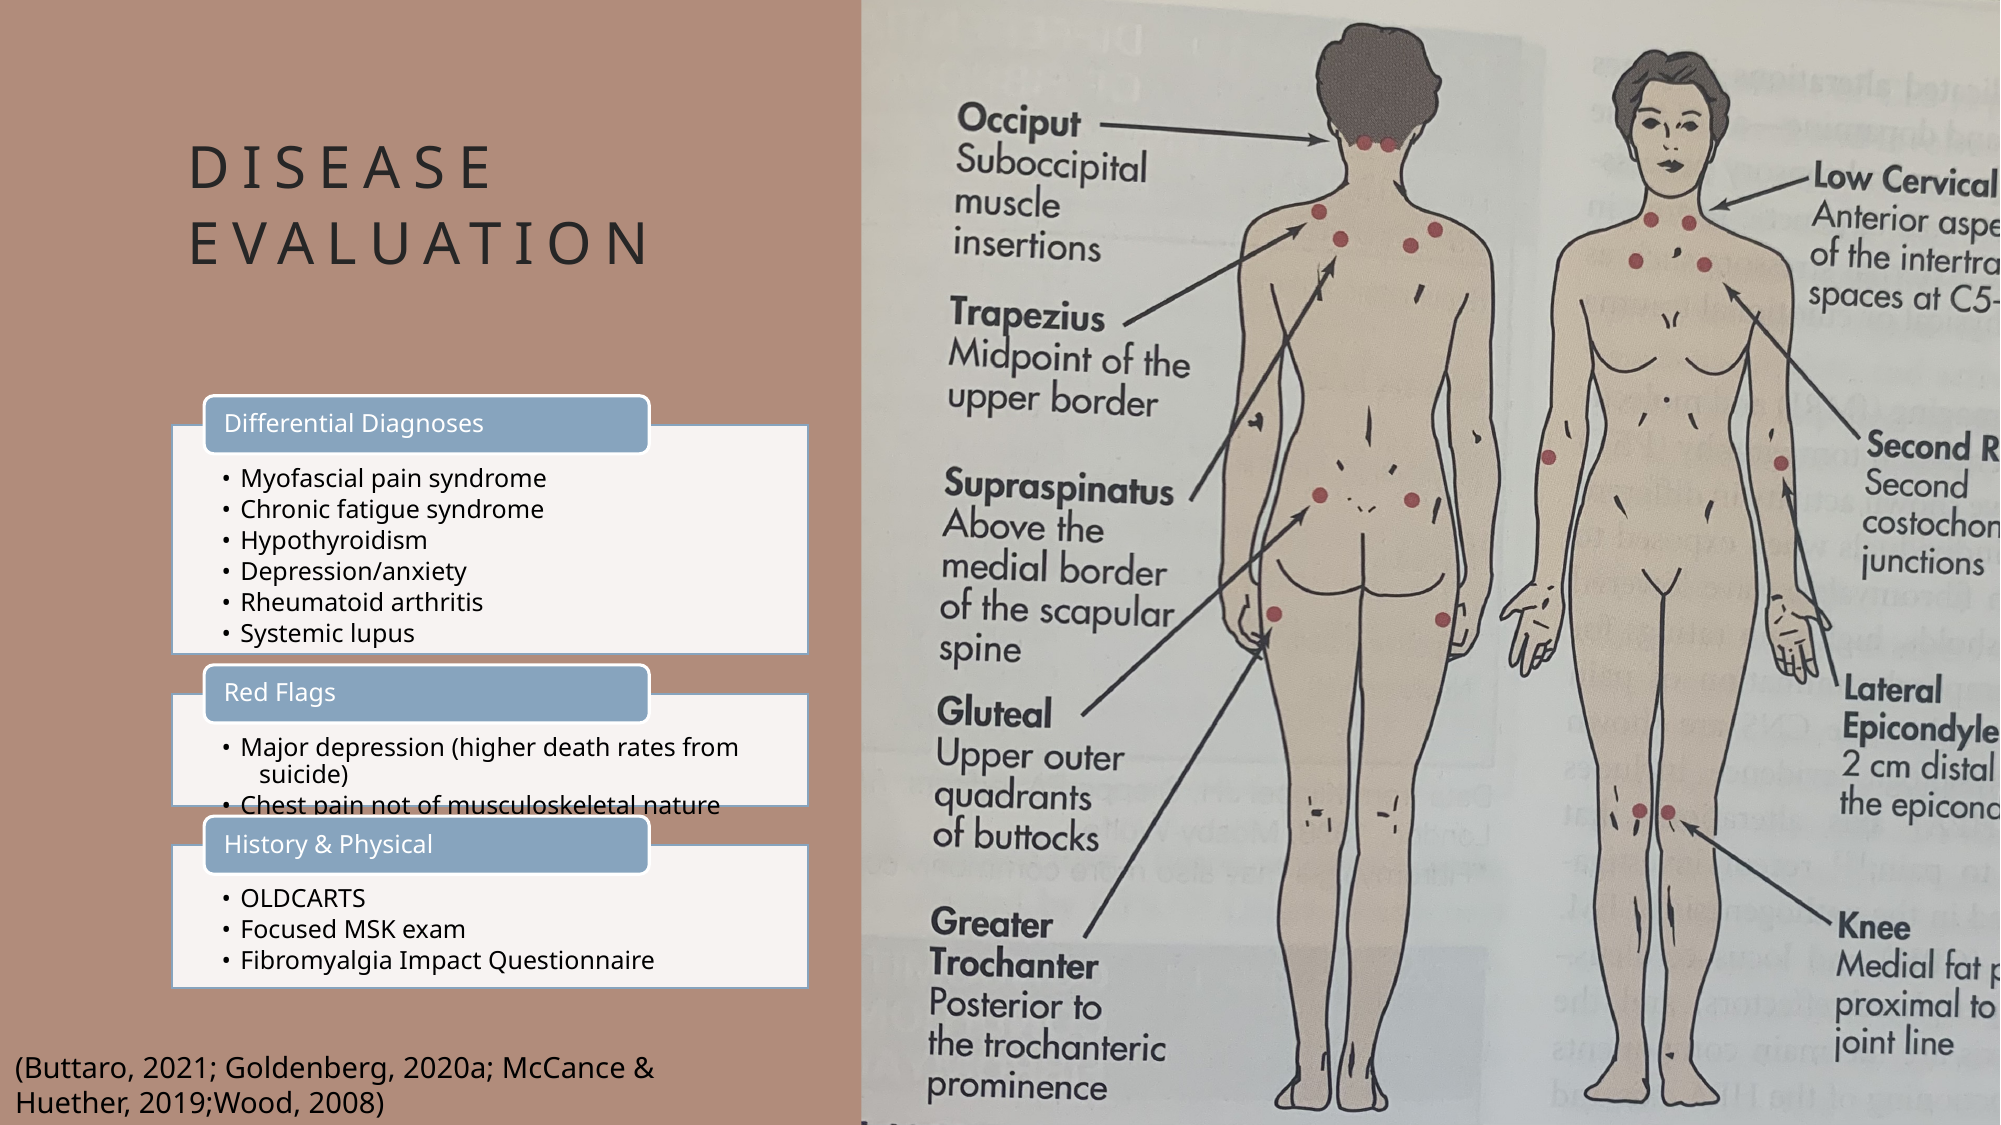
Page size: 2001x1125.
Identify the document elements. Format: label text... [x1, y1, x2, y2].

text_box Red Flags [204, 664, 650, 723]
text_box OLDCARTS Focused MSK exam Fibromyalgia Impact Questionnaire [172, 845, 809, 988]
text_box History & Physical [204, 816, 650, 875]
text_box Differential Diagnoses [204, 395, 650, 454]
text_box Myofascial pain syndrome Chronic fatigue syndrome Hypothyroidism Depression/anxiety Rheumatoid arthritis Systemic lupus [172, 424, 809, 655]
picture [861, 0, 2000, 1125]
text_box Major depression (higher death rates from suicide) Chest pain not of musculoskeletal nature (angina) [172, 693, 809, 806]
text_box [0, 0, 861, 1125]
title Disease Evaluation [172, 99, 861, 300]
text_box (Buttaro, 2021; Goldenberg, 2020a; McCance & Huether, 2019;Wood, 2008) [0, 1041, 702, 1125]
